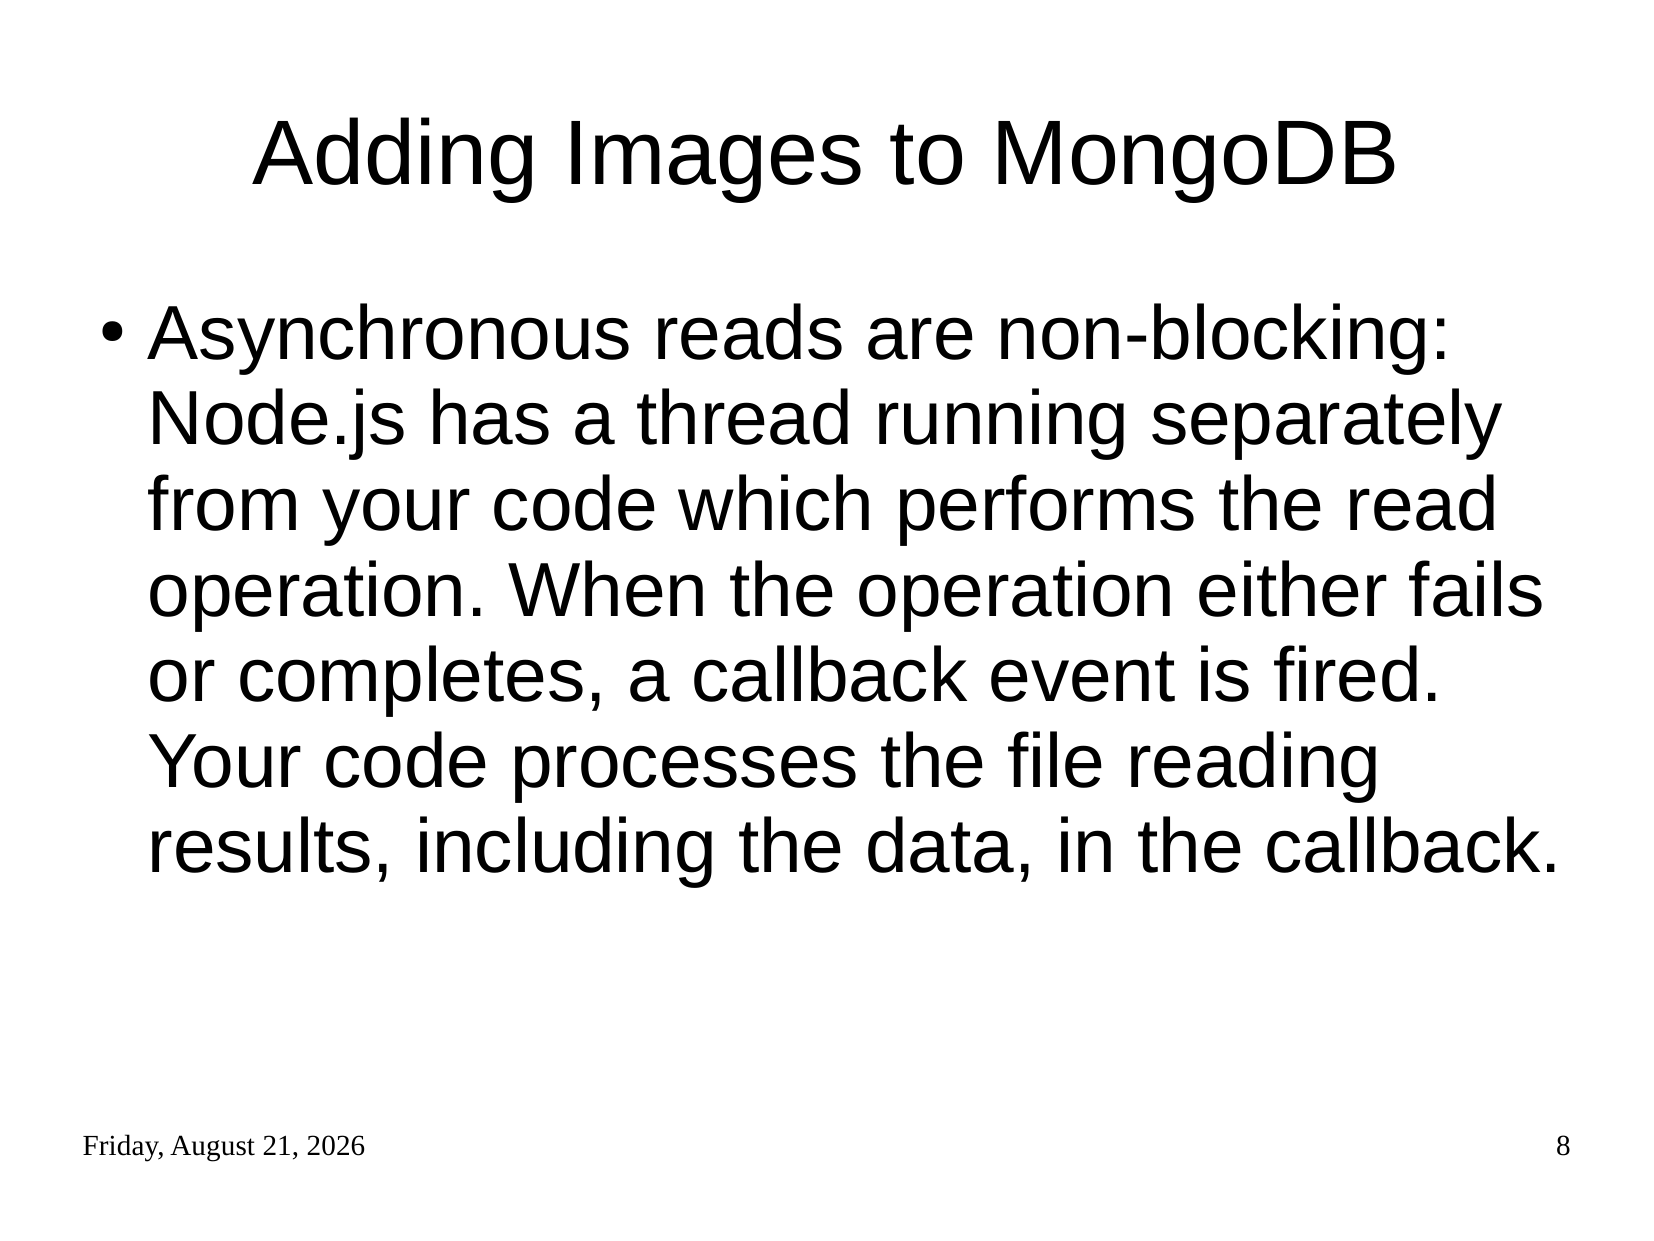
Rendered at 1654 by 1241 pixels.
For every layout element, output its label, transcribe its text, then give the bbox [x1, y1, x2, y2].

title Adding Images to MongoDB [82, 49, 1571, 257]
list Asynchronous reads are non-blocking: Node.js has a thread running separately from your code which performs the read operation. When the operation either fails or completes, a callback event is fired. Your code processes the file reading results, including the data, in the callback. [82, 290, 1571, 1010]
